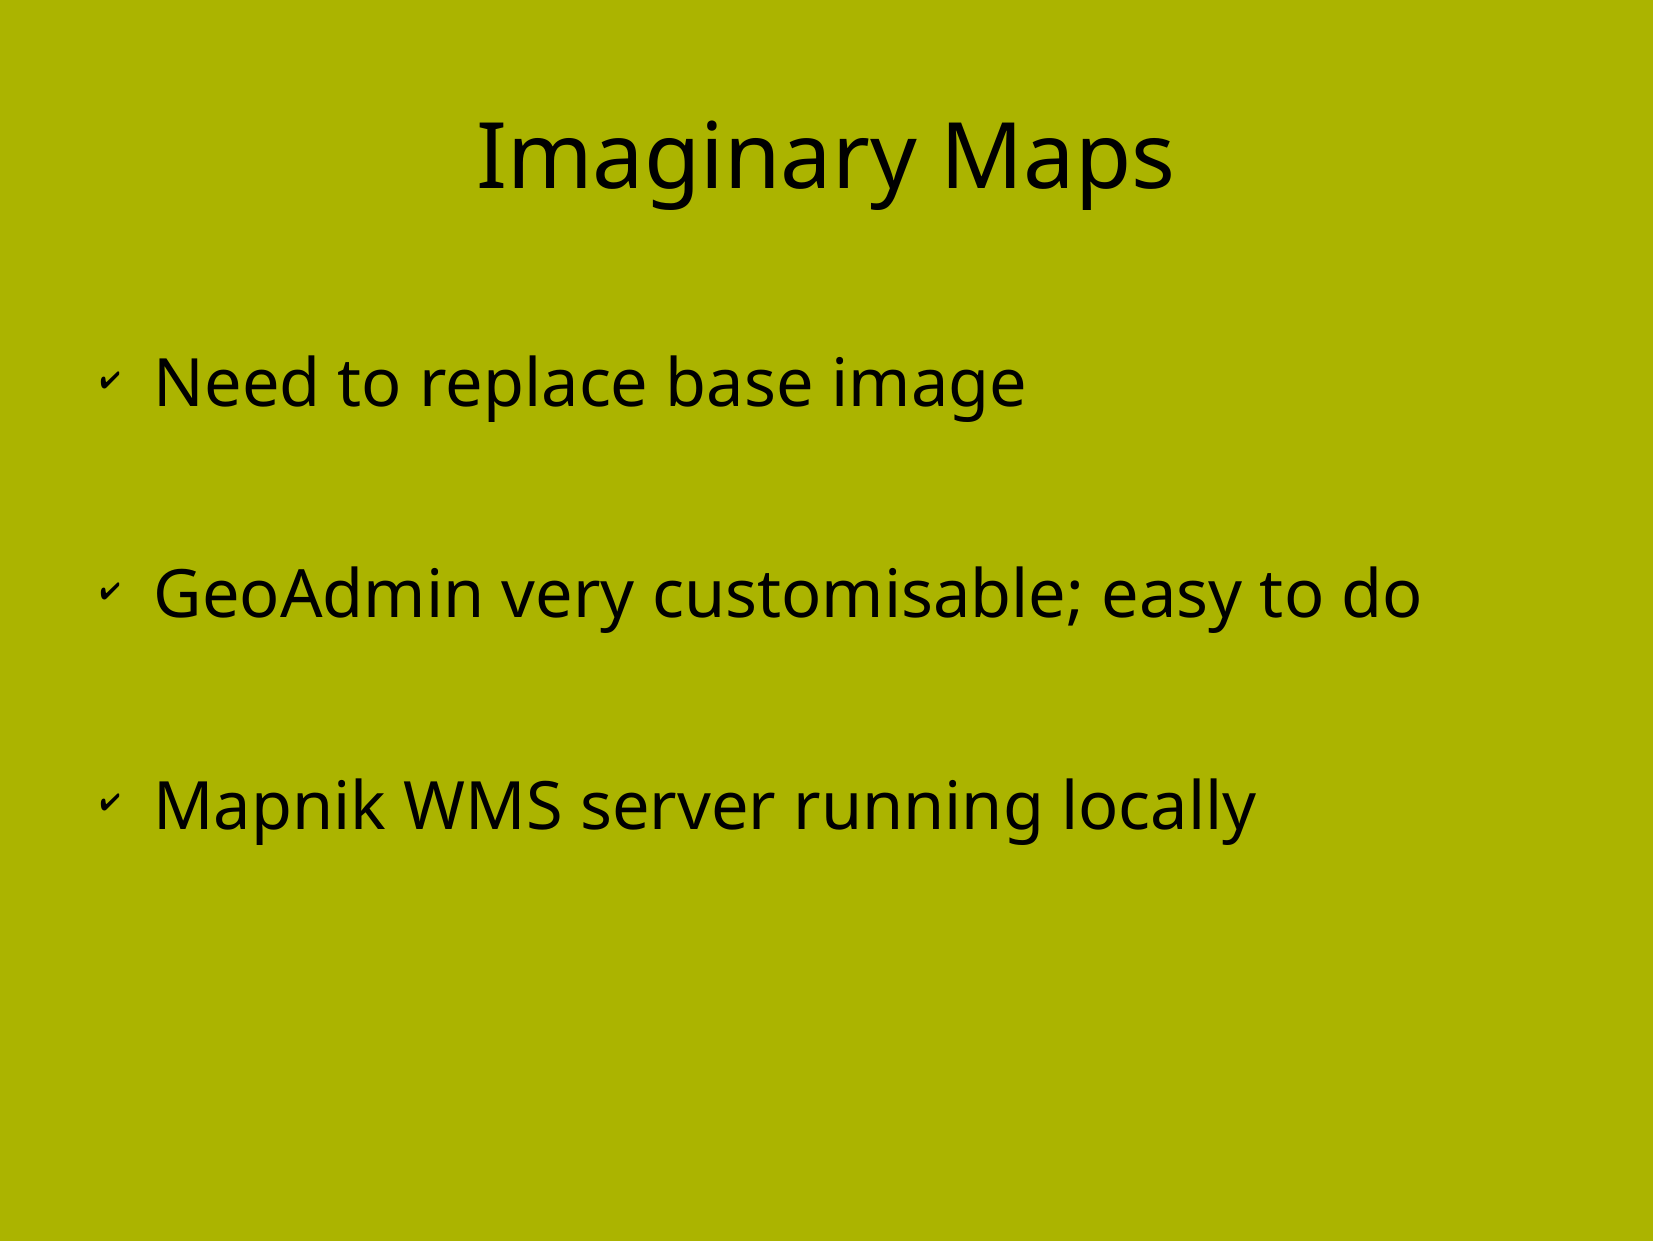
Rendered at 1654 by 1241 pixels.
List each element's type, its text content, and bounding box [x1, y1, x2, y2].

title Imaginary Maps [82, 49, 1571, 257]
list Need to replace base image GeoAdmin very customisable; easy to do Mapnik WMS server running locally [82, 290, 1571, 1095]
